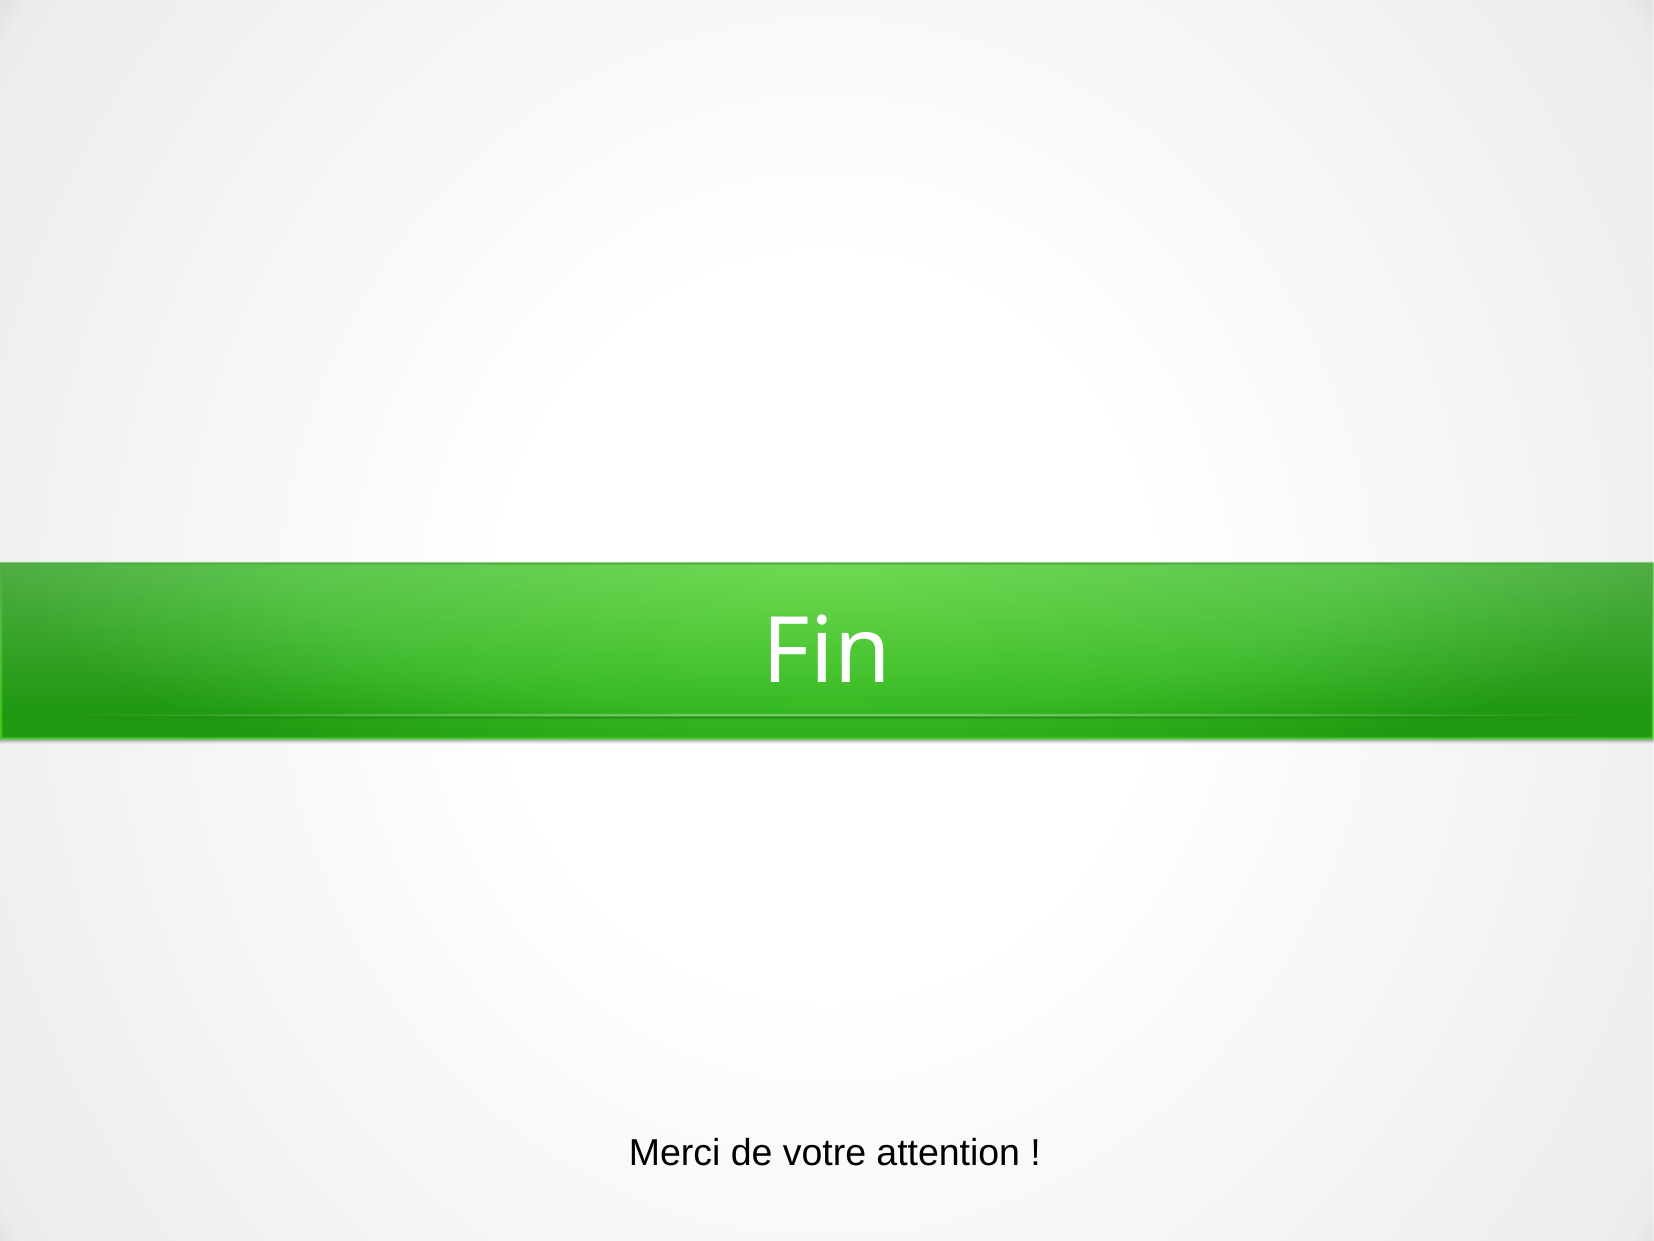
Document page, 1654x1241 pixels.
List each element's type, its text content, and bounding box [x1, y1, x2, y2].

text_box Merci de votre attention ! [614, 1124, 1099, 1182]
title Fin [82, 578, 1571, 715]
picture [0, 0, 1654, 1241]
